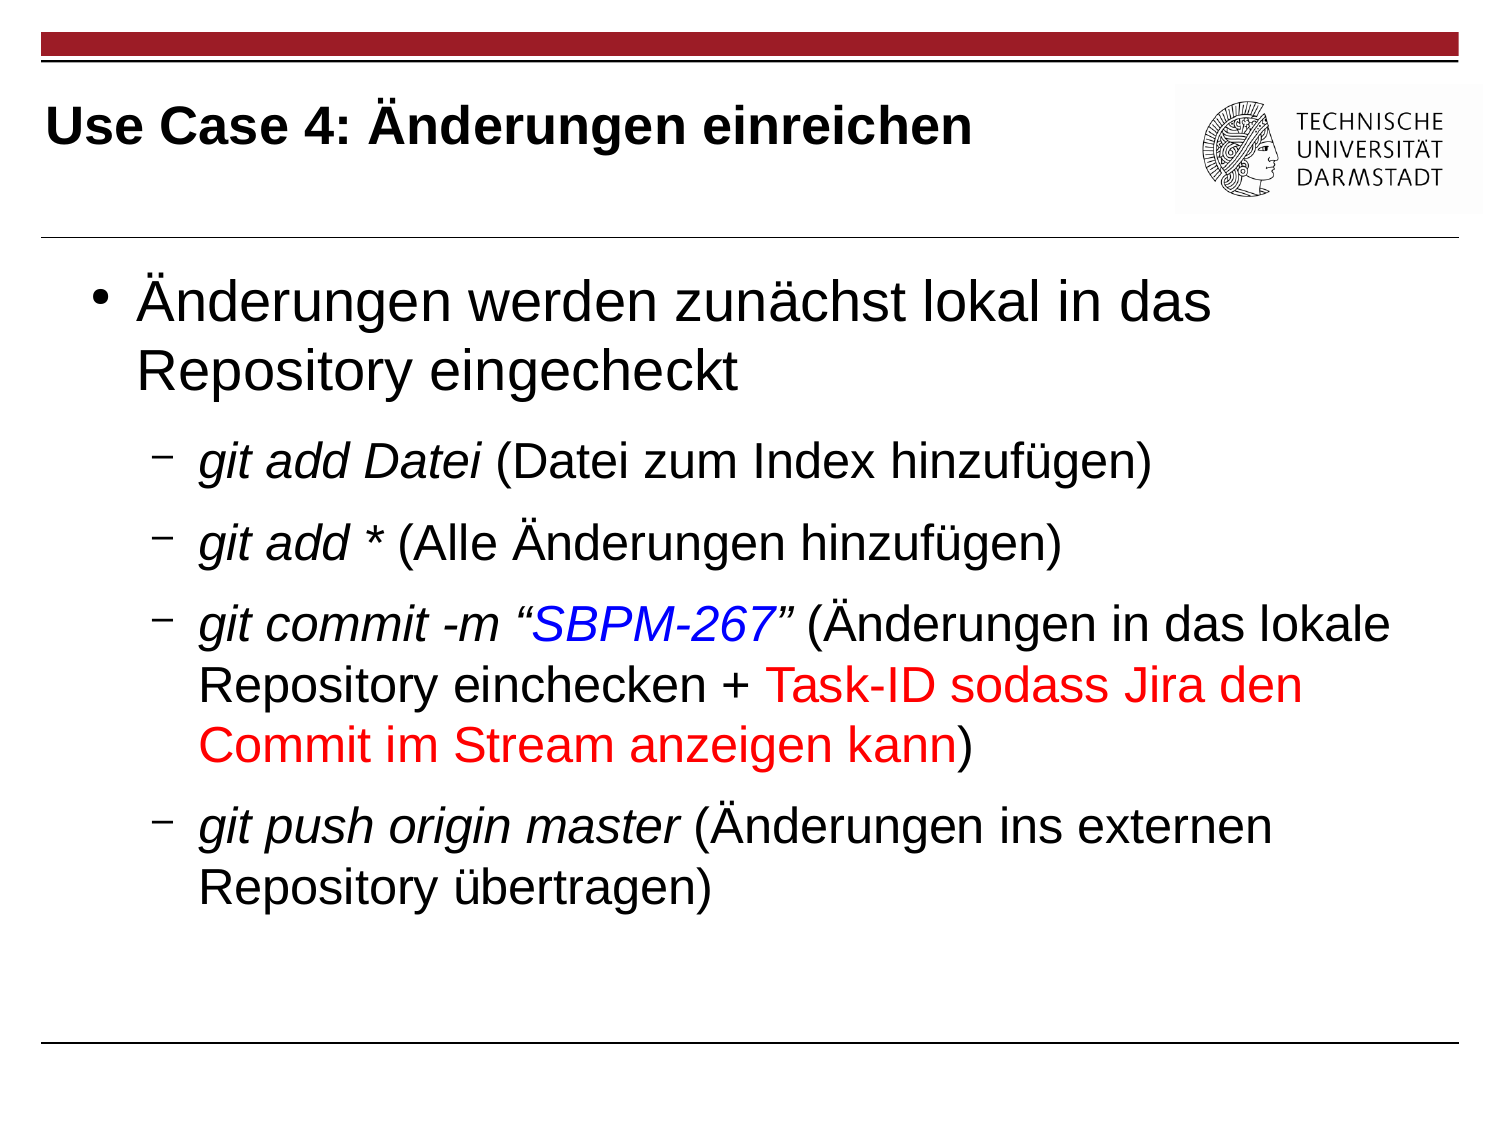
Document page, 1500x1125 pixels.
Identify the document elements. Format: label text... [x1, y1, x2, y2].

list Änderungen werden zunächst lokal in das Repository eingecheckt git add Datei (Datei zum Index hinzufügen) git add * (Alle Änderungen hinzufügen) git commit -m “SBPM-267” (Änderungen in das lokale Repository einchecken + Task-ID sodass Jira den Commit im Stream anzeigen kann) git push origin master (Änderungen ins externen Repository übertragen) [75, 263, 1395, 916]
text_box Use Case 4: Änderungen einreichen [45, 80, 1156, 165]
picture [1175, 84, 1483, 214]
